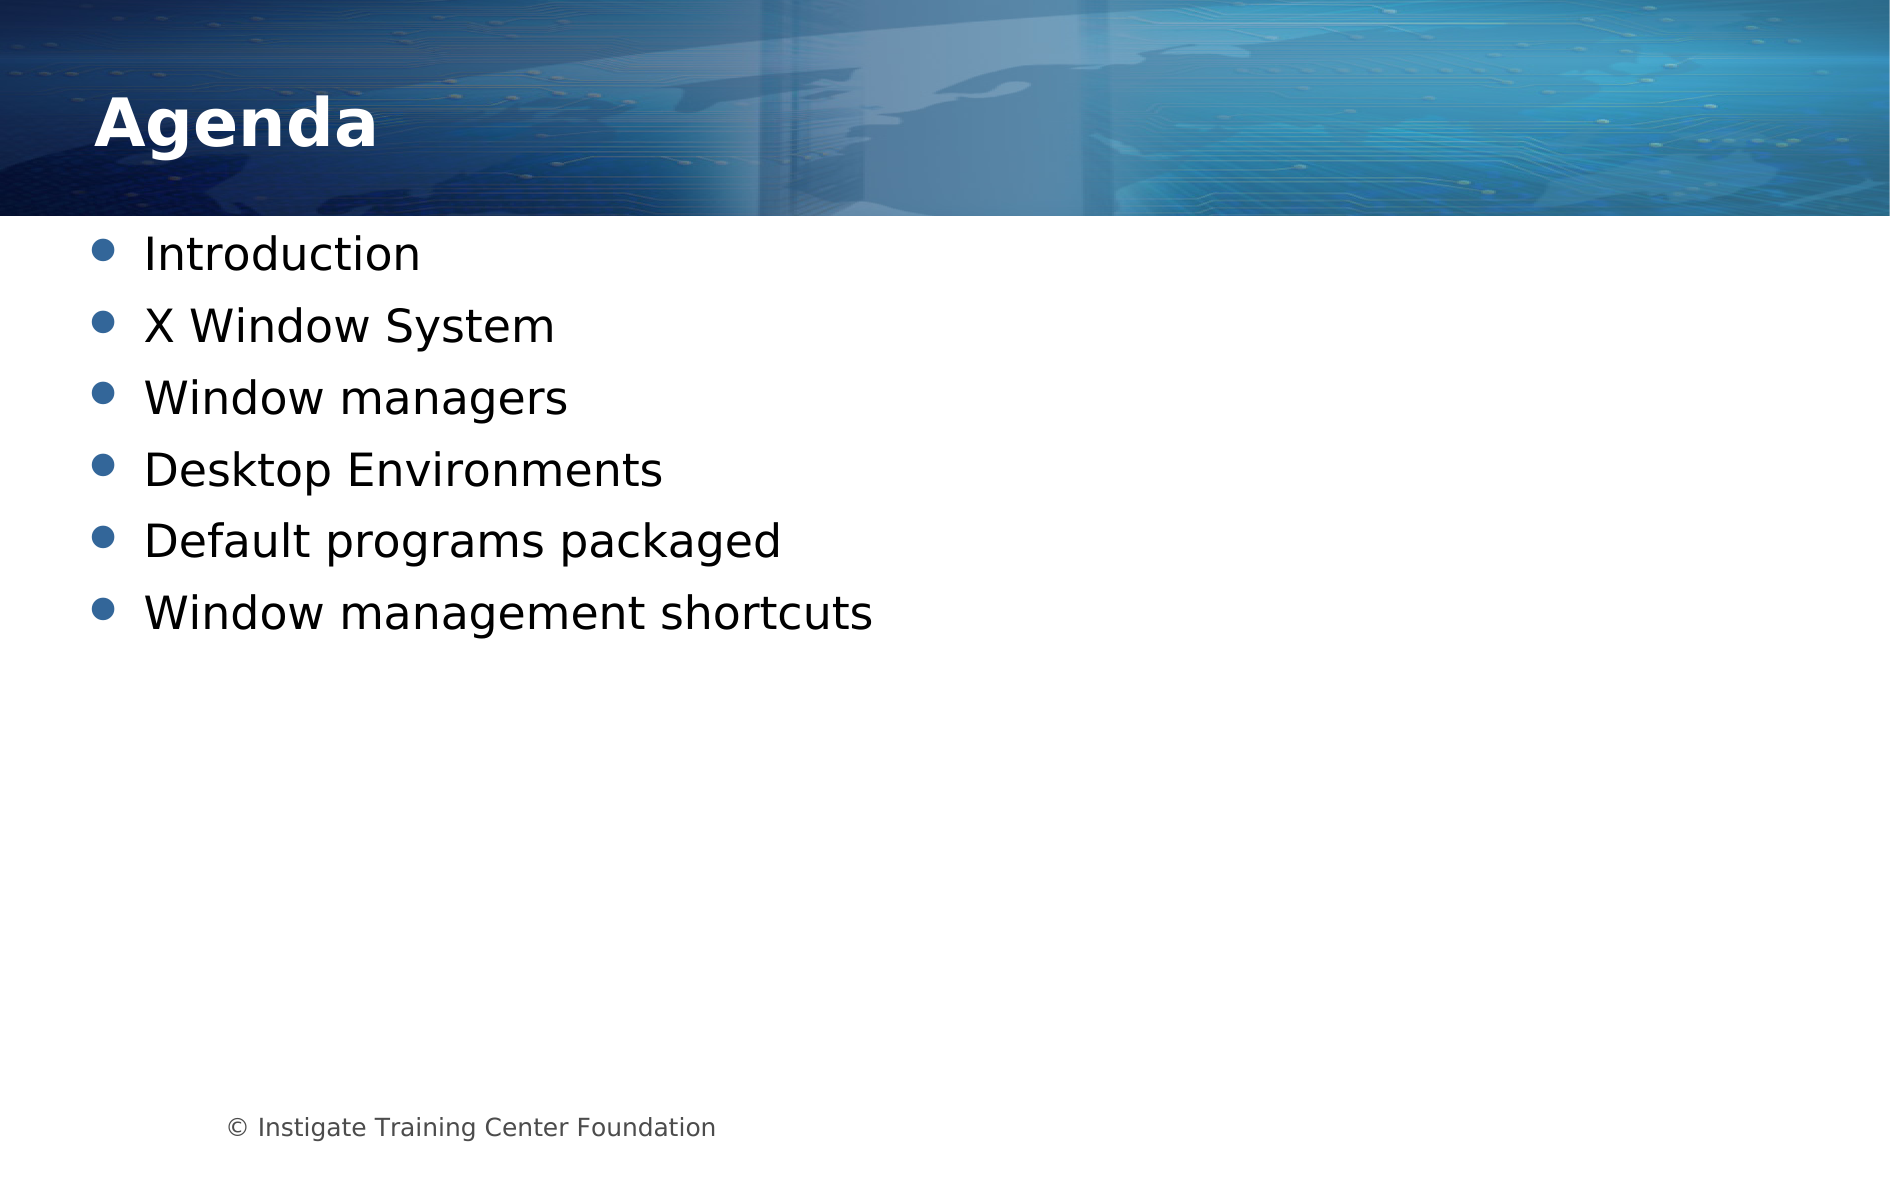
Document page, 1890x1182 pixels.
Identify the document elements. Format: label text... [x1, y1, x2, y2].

title Agenda [94, 47, 1793, 217]
picture [0, 0, 1890, 216]
list Introduction X Window System Window managers Desktop Environments Default programs packaged Window management shortcuts [88, 228, 1788, 914]
